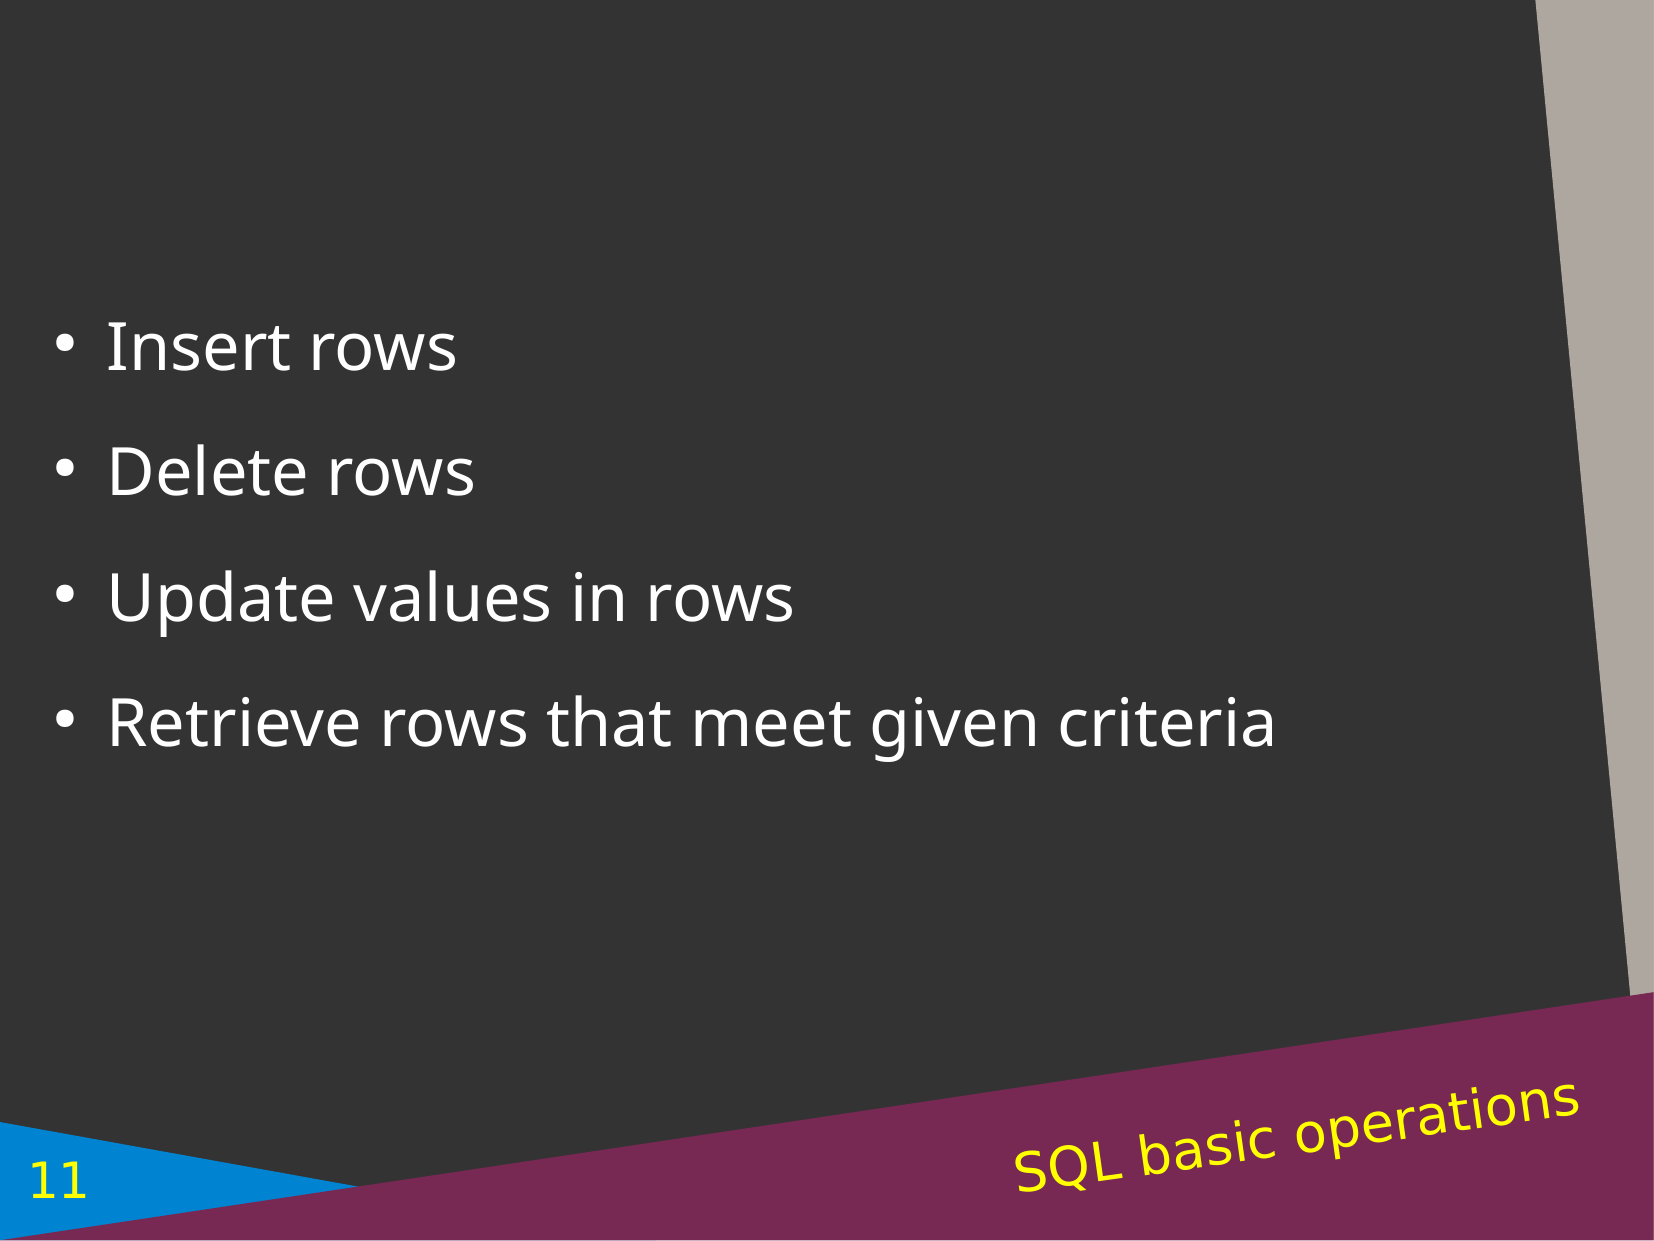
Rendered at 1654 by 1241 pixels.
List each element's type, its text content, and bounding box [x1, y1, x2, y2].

title SQL basic operations [956, 995, 1654, 1241]
list Insert rows Delete rows Update values in rows Retrieve rows that meet given criteria [35, 59, 1524, 993]
